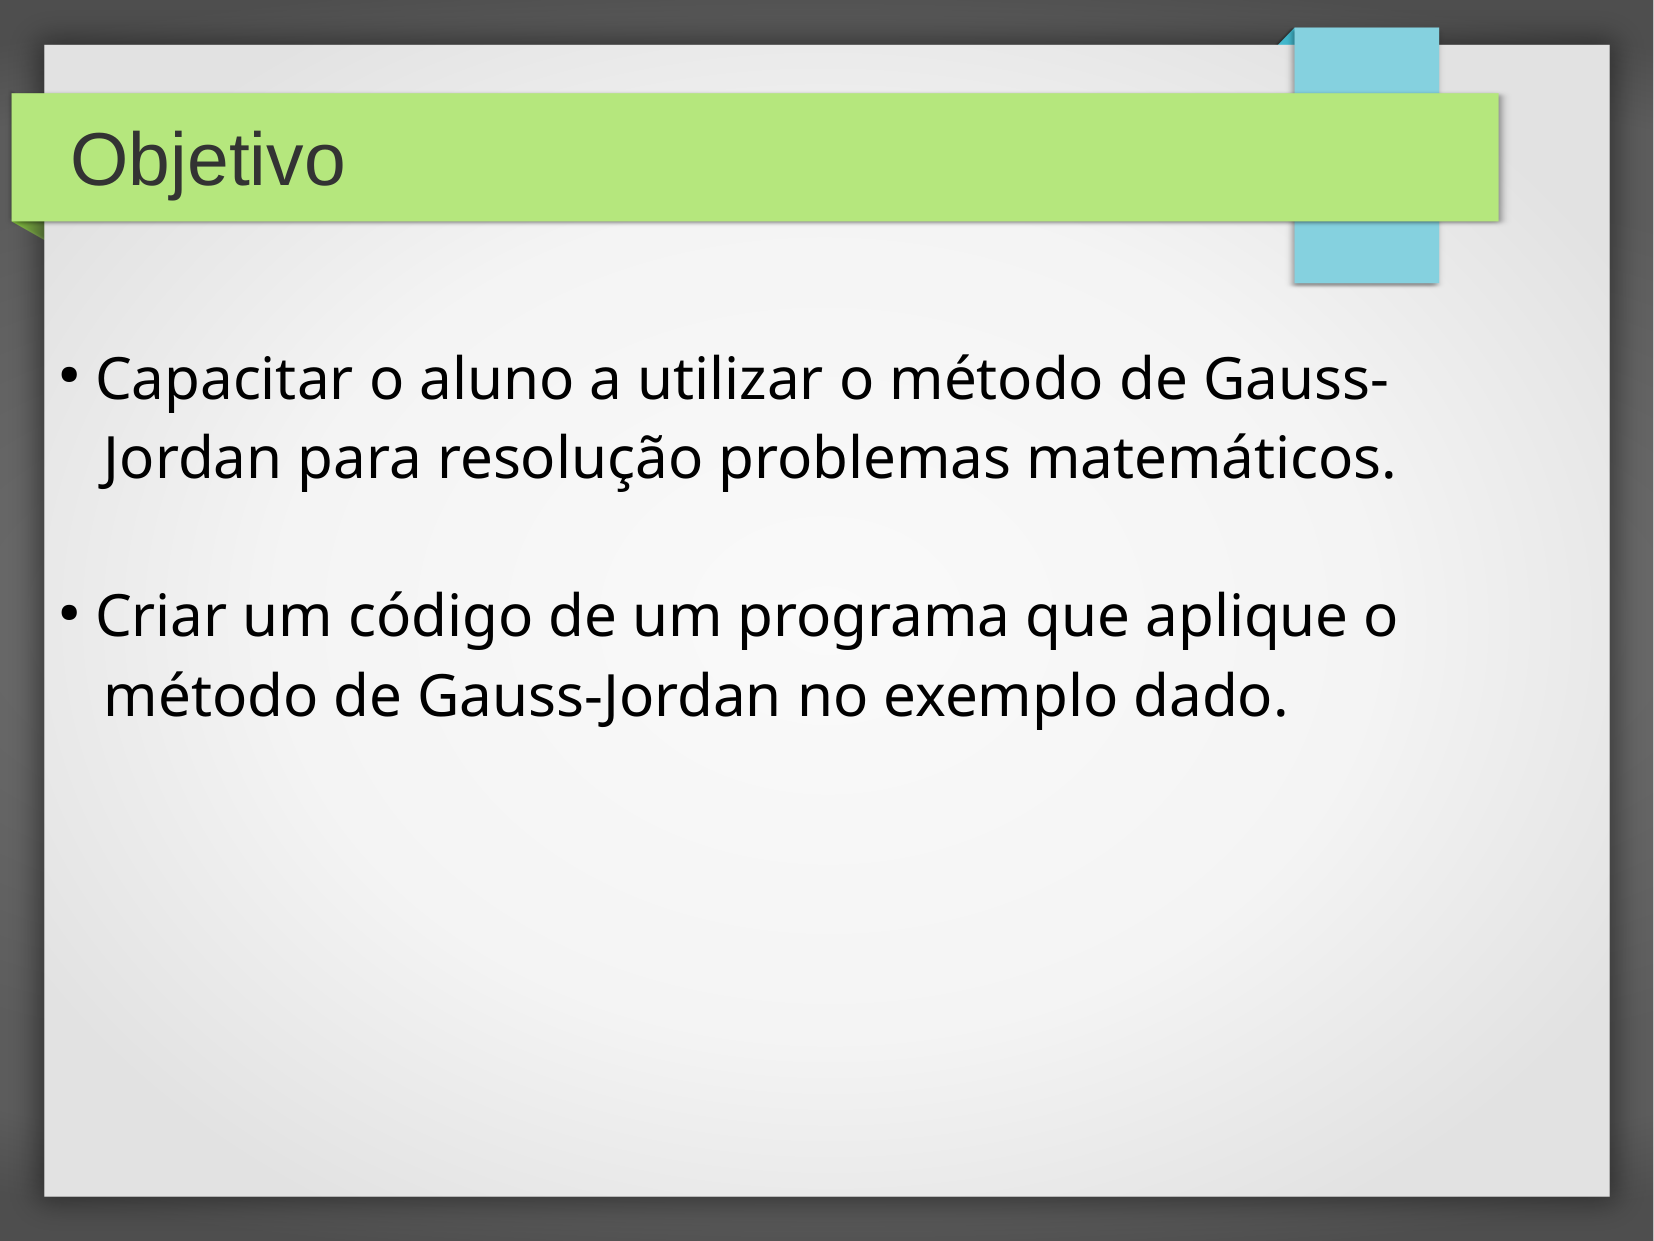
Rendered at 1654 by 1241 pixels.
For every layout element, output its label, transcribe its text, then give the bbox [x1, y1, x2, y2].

text_box Capacitar o aluno a utilizar o método de Gauss-Jordan para resolução problemas matemáticos. Criar um código de um programa que aplique o método de Gauss-Jordan no exemplo dado. [59, 325, 1560, 745]
title Objetivo [70, 106, 1229, 213]
picture [0, 0, 1654, 1241]
